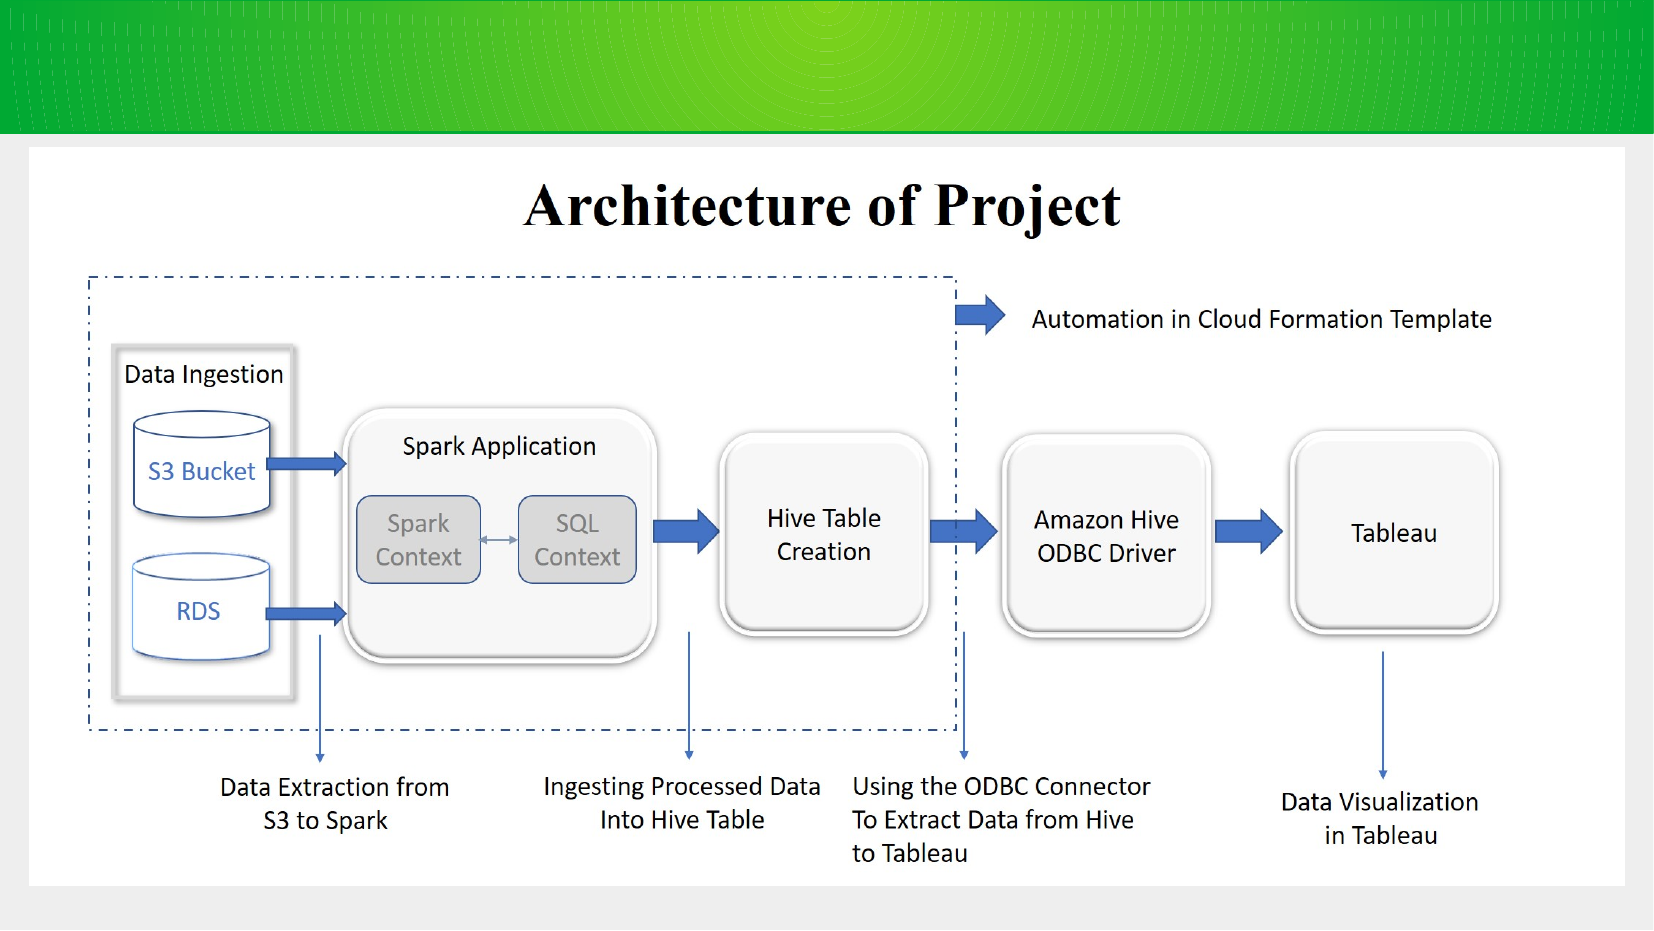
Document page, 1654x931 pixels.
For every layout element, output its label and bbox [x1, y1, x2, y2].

picture [29, 147, 1625, 886]
